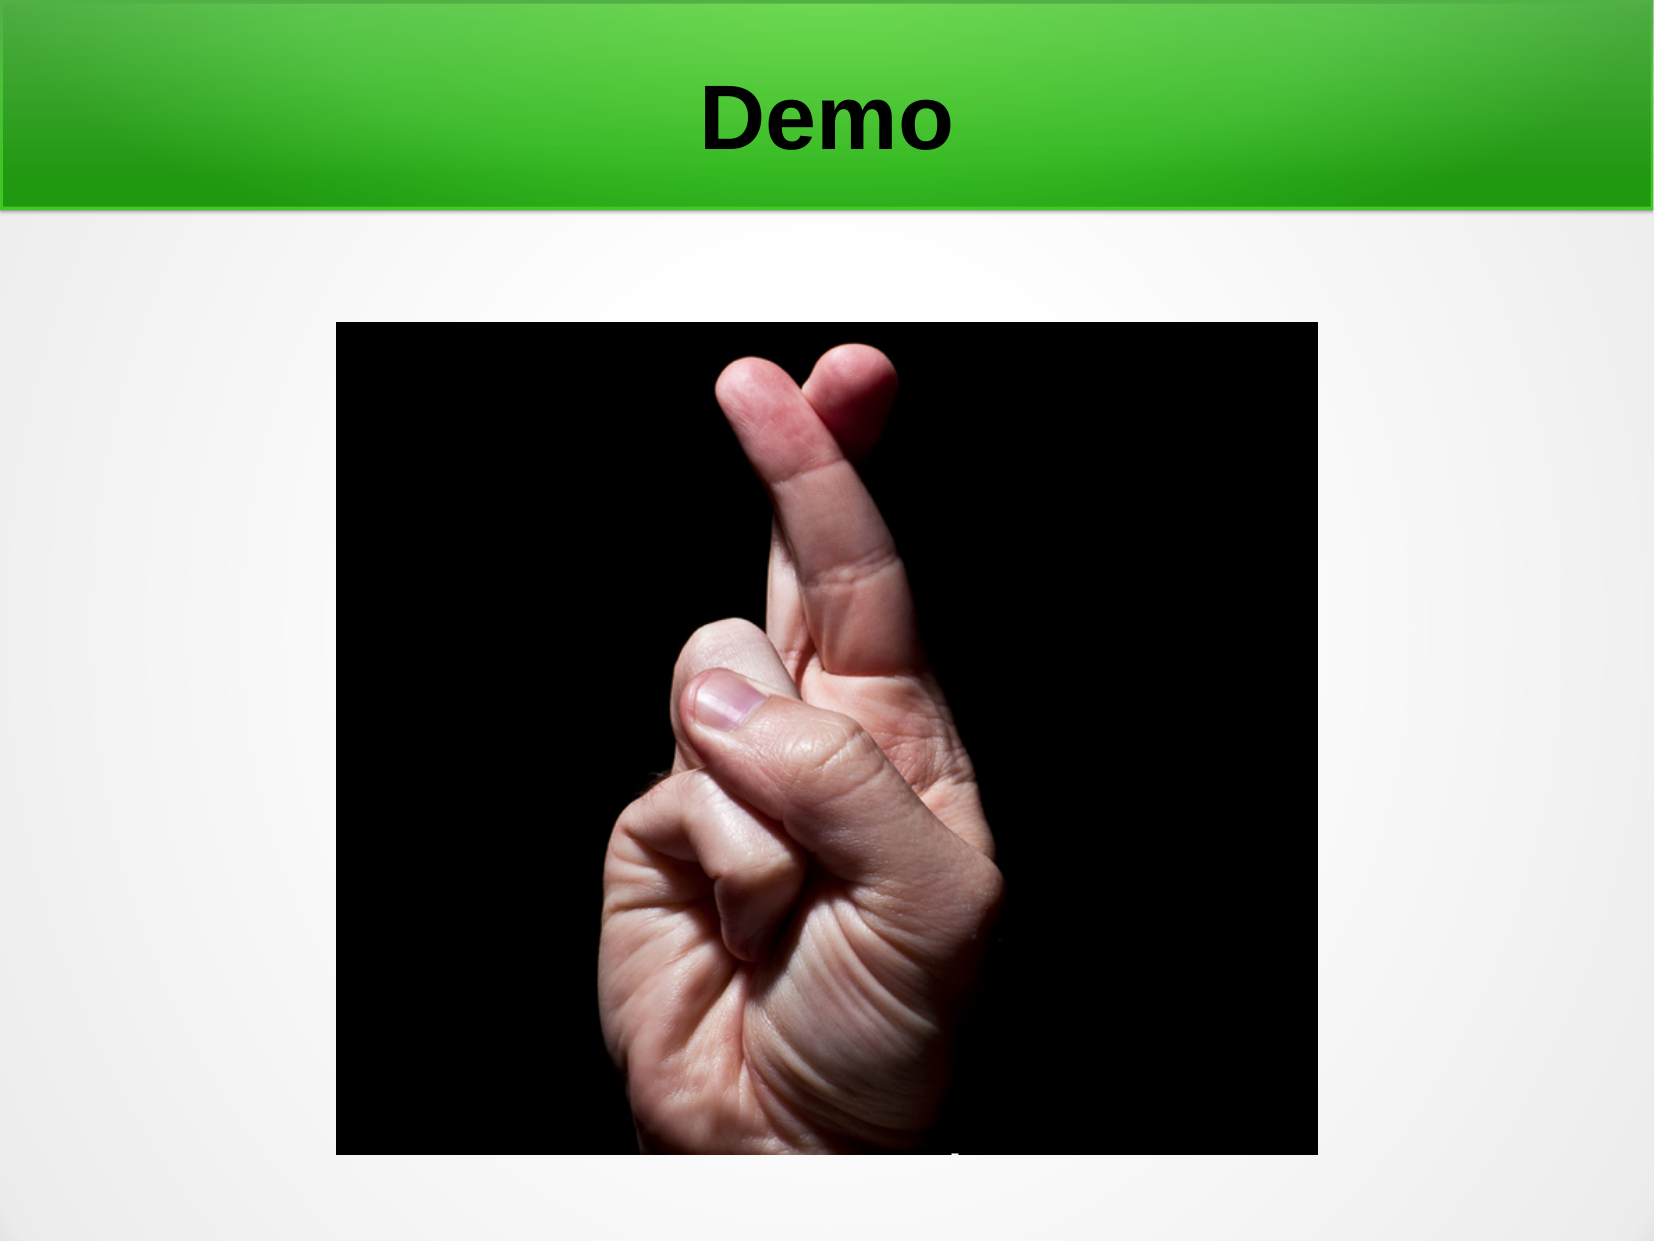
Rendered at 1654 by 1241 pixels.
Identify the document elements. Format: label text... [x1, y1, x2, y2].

title Demo [82, 47, 1571, 189]
picture [336, 322, 1318, 1156]
